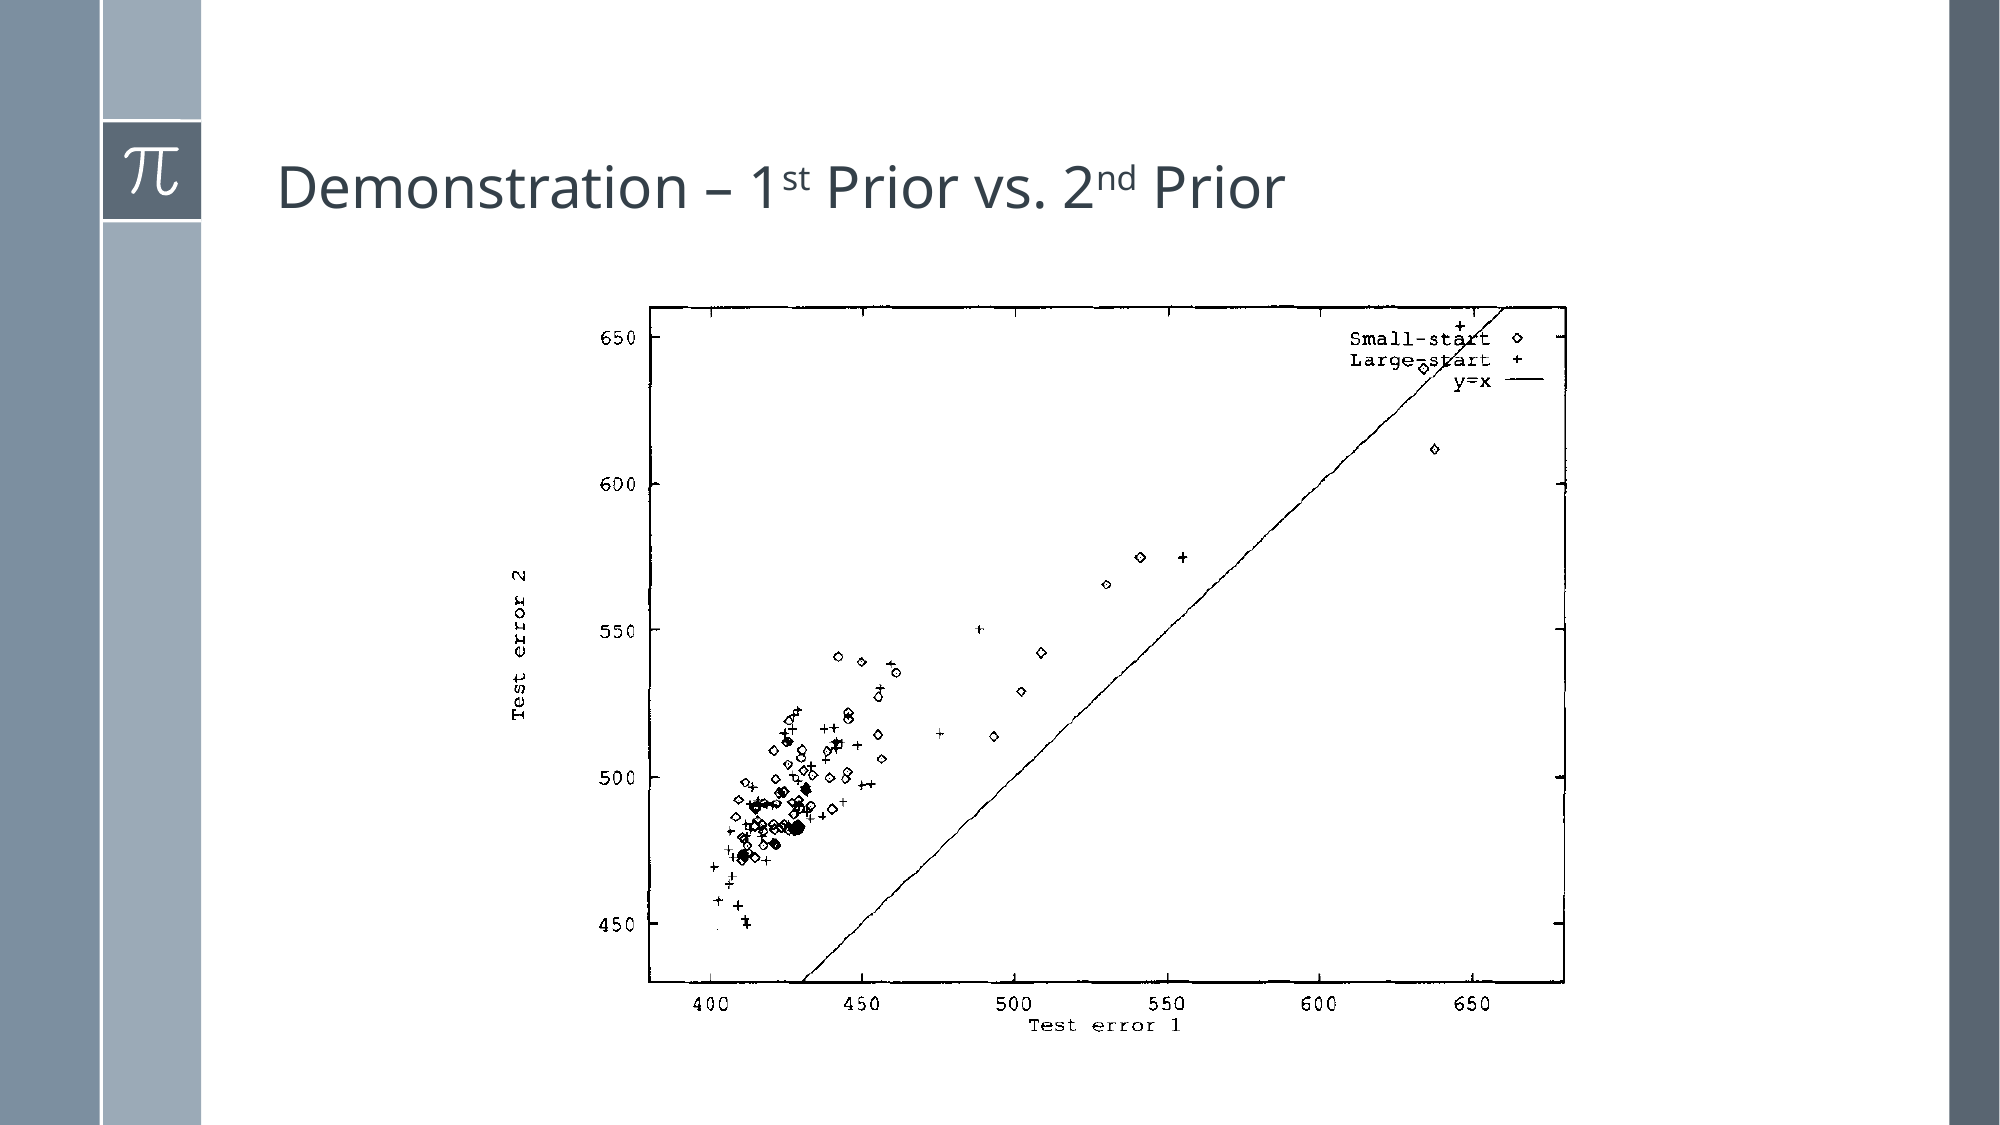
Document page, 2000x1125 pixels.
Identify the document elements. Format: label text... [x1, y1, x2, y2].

text_box Demonstration – 1st Prior vs. 2nd Prior [261, 29, 1867, 233]
picture [481, 281, 1607, 1050]
